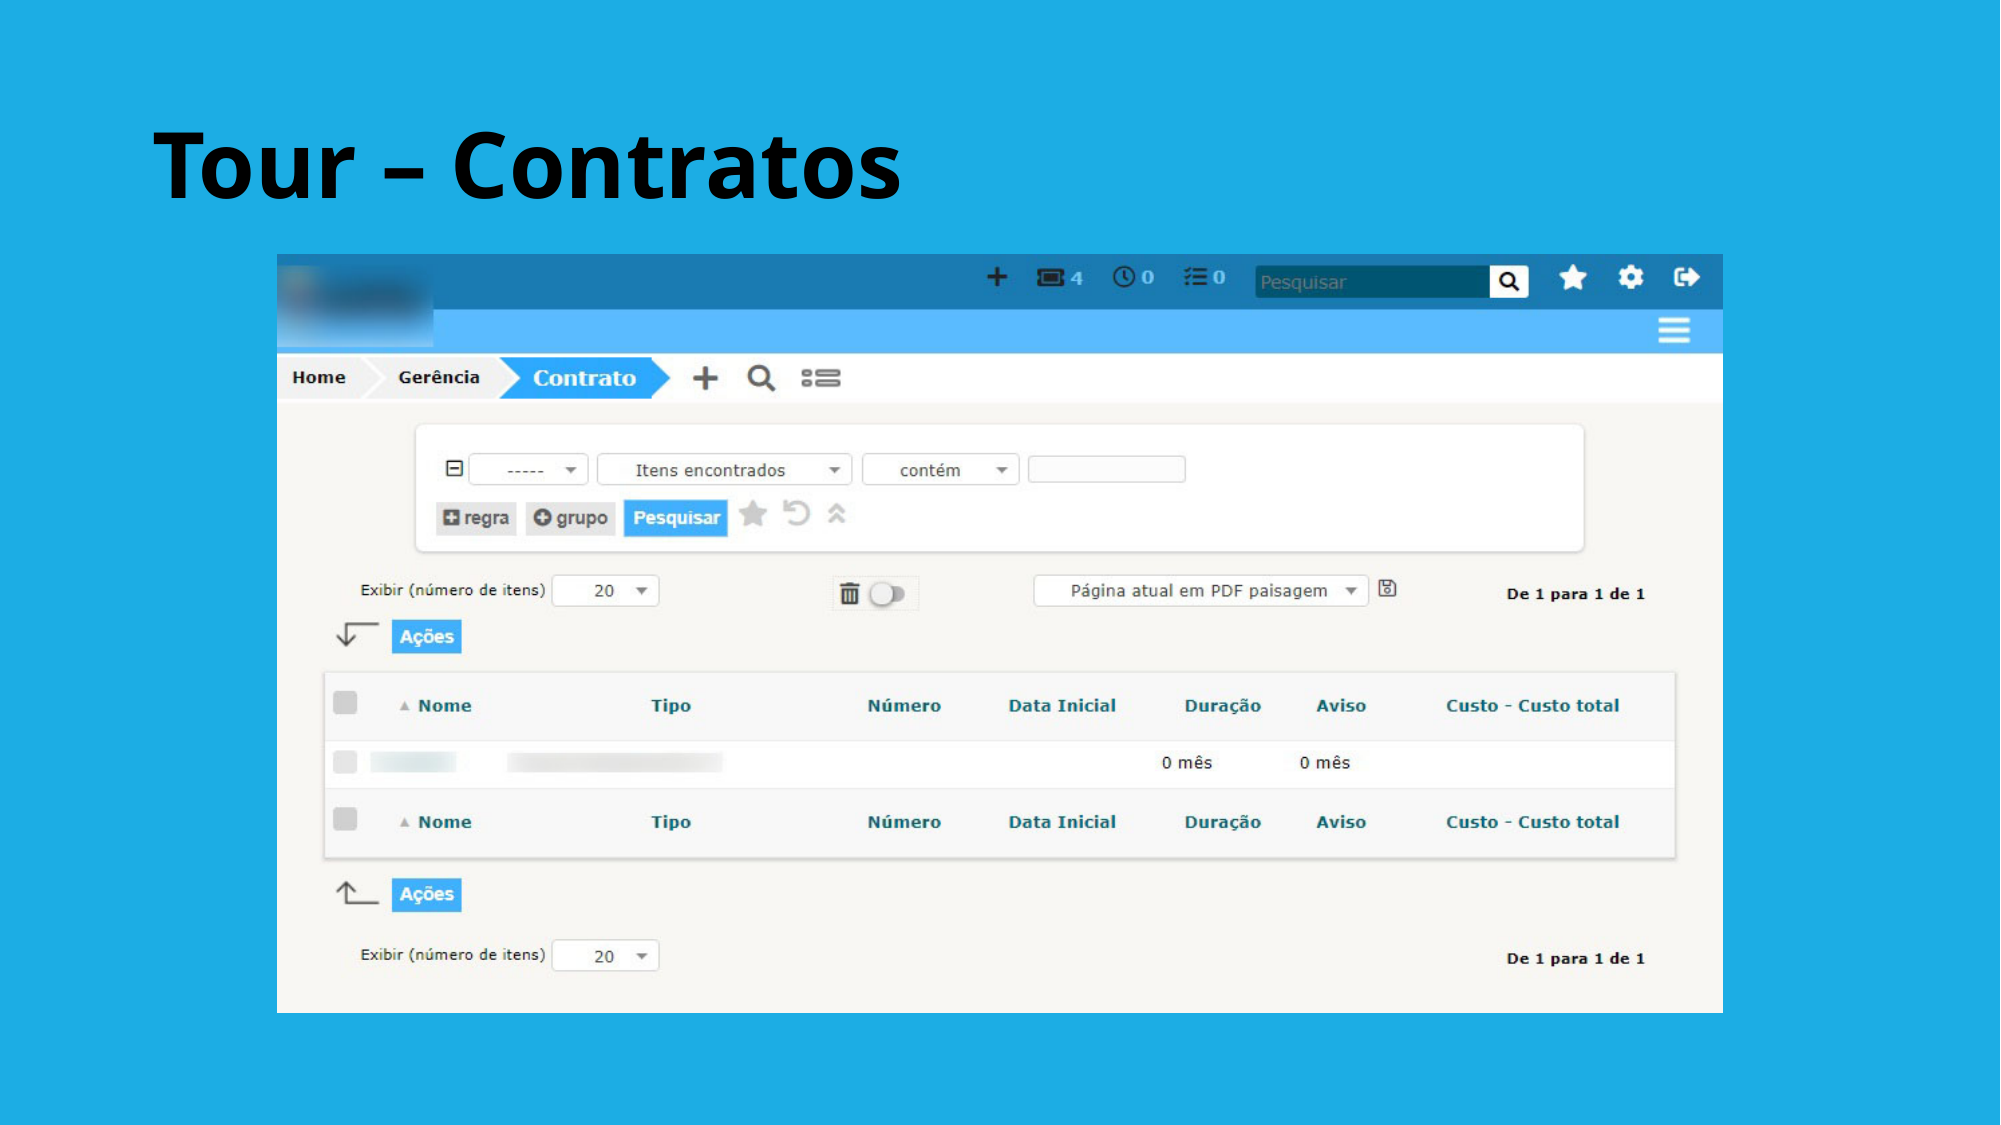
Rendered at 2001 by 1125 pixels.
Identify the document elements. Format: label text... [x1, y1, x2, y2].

picture [277, 254, 1723, 1013]
text_box Tour – Contratos [137, 60, 1862, 277]
